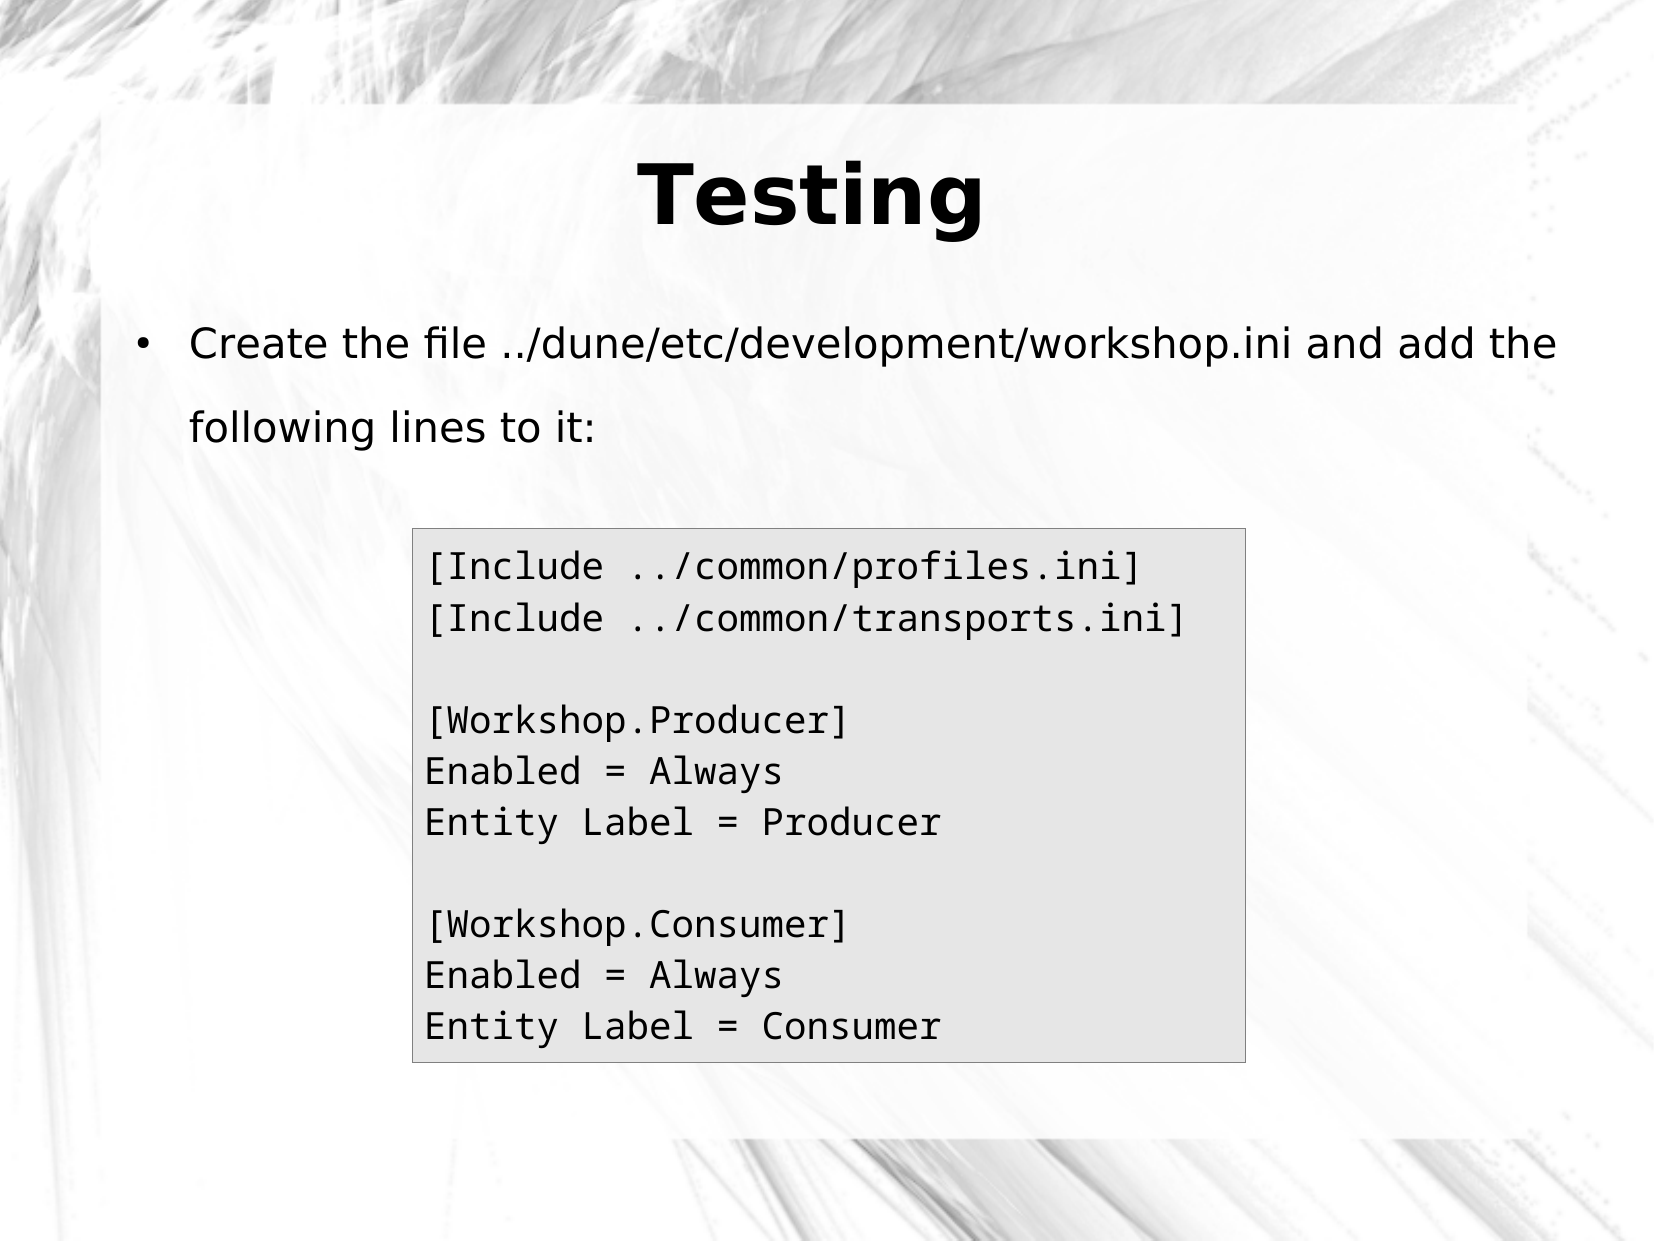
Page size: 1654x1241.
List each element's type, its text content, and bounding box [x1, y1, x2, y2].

title Testing [118, 112, 1506, 281]
table_header [Include ../common/profiles.ini] [Include ../common/transports.ini] [Workshop.Producer] Enabled = Always Entity Label = Producer [Workshop.Consumer] Enabled = Always Entity Label = Consumer [413, 529, 1245, 1062]
picture [0, 0, 1654, 1241]
list Create the file ../dune/etc/development/workshop.ini and add the following lines to it: [118, 319, 1571, 466]
